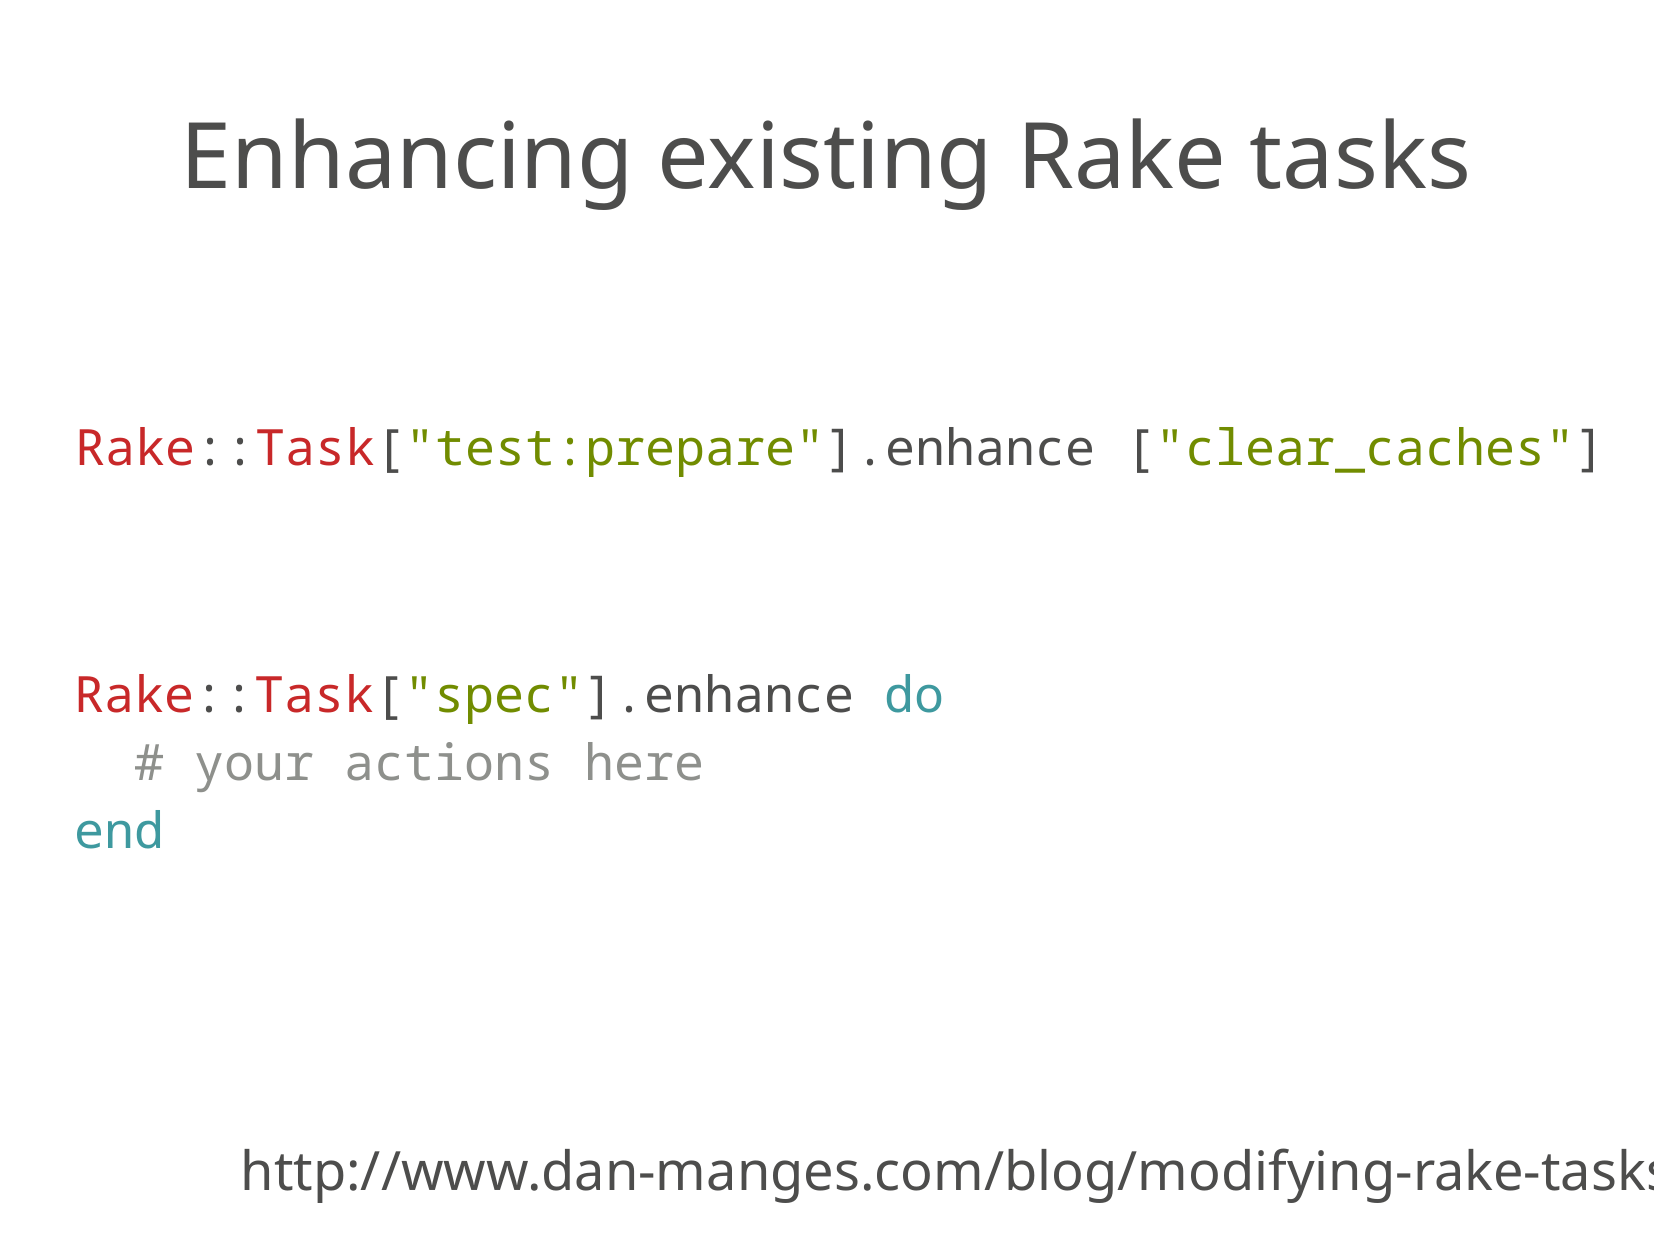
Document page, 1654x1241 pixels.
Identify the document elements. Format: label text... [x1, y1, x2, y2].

text_box Rake::Task["test:prepare"].enhance ["clear_caches"] [60, 405, 1621, 543]
text_box http://www.dan-manges.com/blog/modifying-rake-tasks [226, 1125, 1636, 1231]
title Enhancing existing Rake tasks [82, 49, 1571, 257]
text_box Rake::Task["spec"].enhance do # your actions here end [60, 651, 1141, 856]
